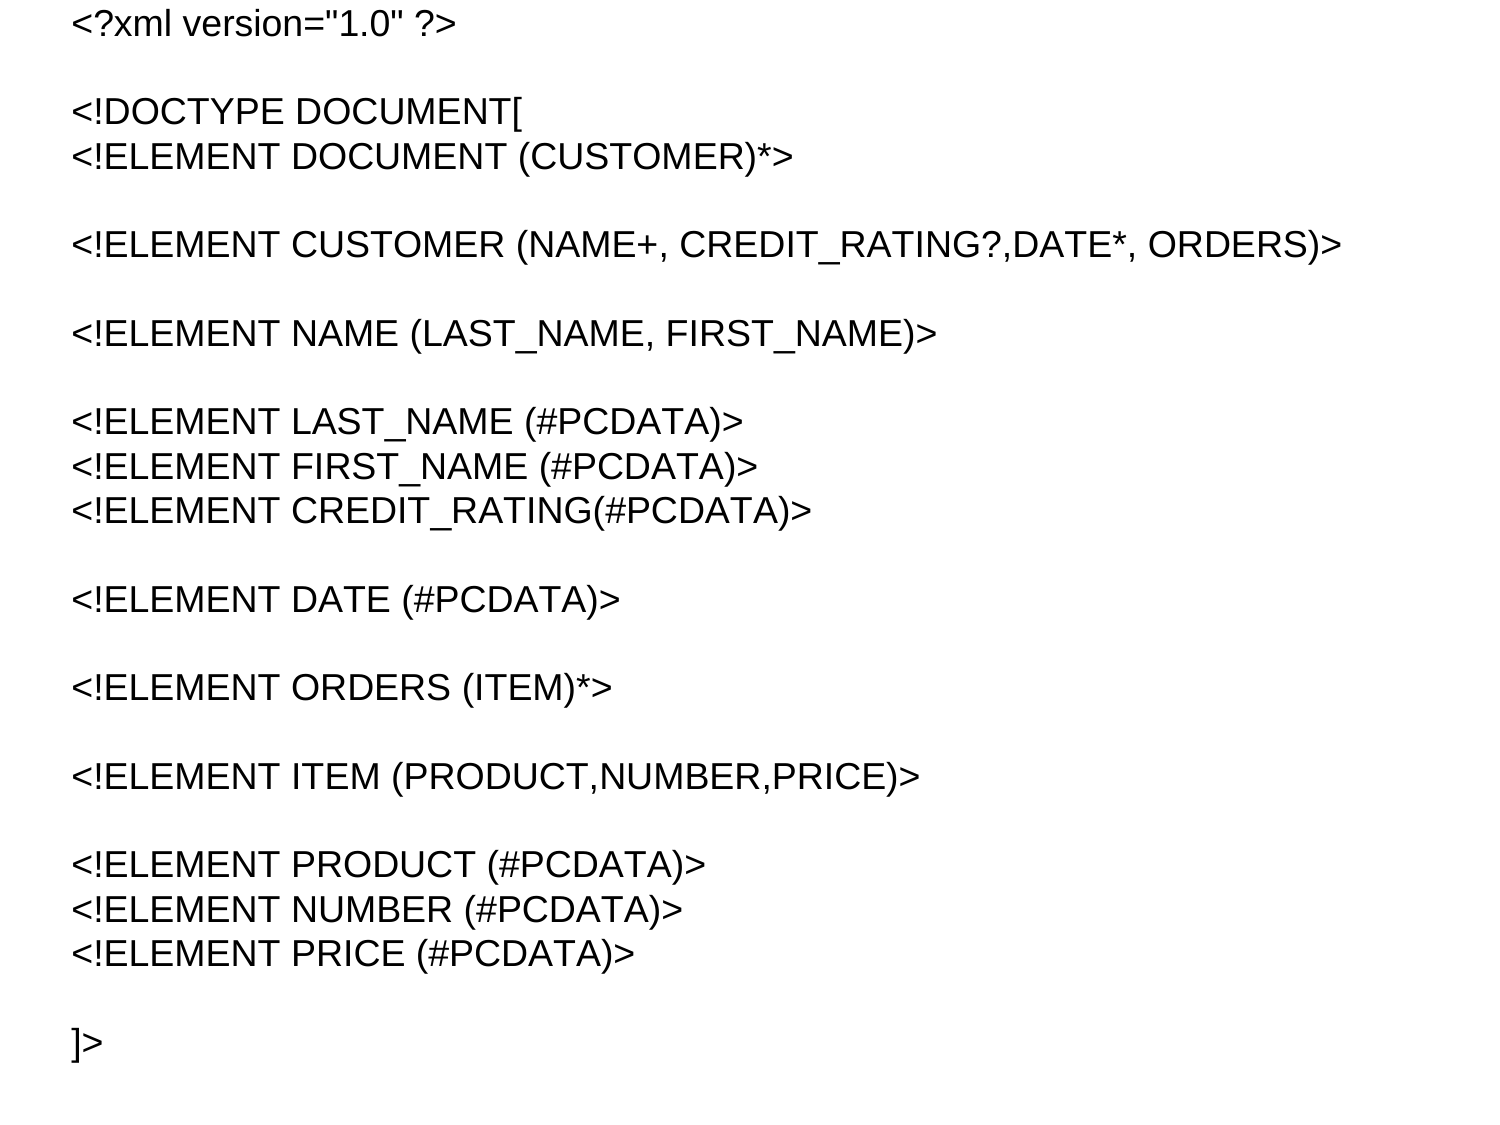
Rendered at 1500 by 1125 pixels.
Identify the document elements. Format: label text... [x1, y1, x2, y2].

list <?xml version="1.0" ?> <!DOCTYPE DOCUMENT[ <!ELEMENT DOCUMENT (CUSTOMER)*> <!ELEMENT CUSTOMER (NAME+, CREDIT_RATING?,DATE*, ORDERS)> <!ELEMENT NAME (LAST_NAME, FIRST_NAME)> <!ELEMENT LAST_NAME (#PCDATA)> <!ELEMENT FIRST_NAME (#PCDATA)> <!ELEMENT CREDIT_RATING(#PCDATA)> <!ELEMENT DATE (#PCDATA)> <!ELEMENT ORDERS (ITEM)*> <!ELEMENT ITEM (PRODUCT,NUMBER,PRICE)> <!ELEMENT PRODUCT (#PCDATA)> <!ELEMENT NUMBER (#PCDATA)> <!ELEMENT PRICE (#PCDATA)> ]> [0, 0, 1426, 1125]
